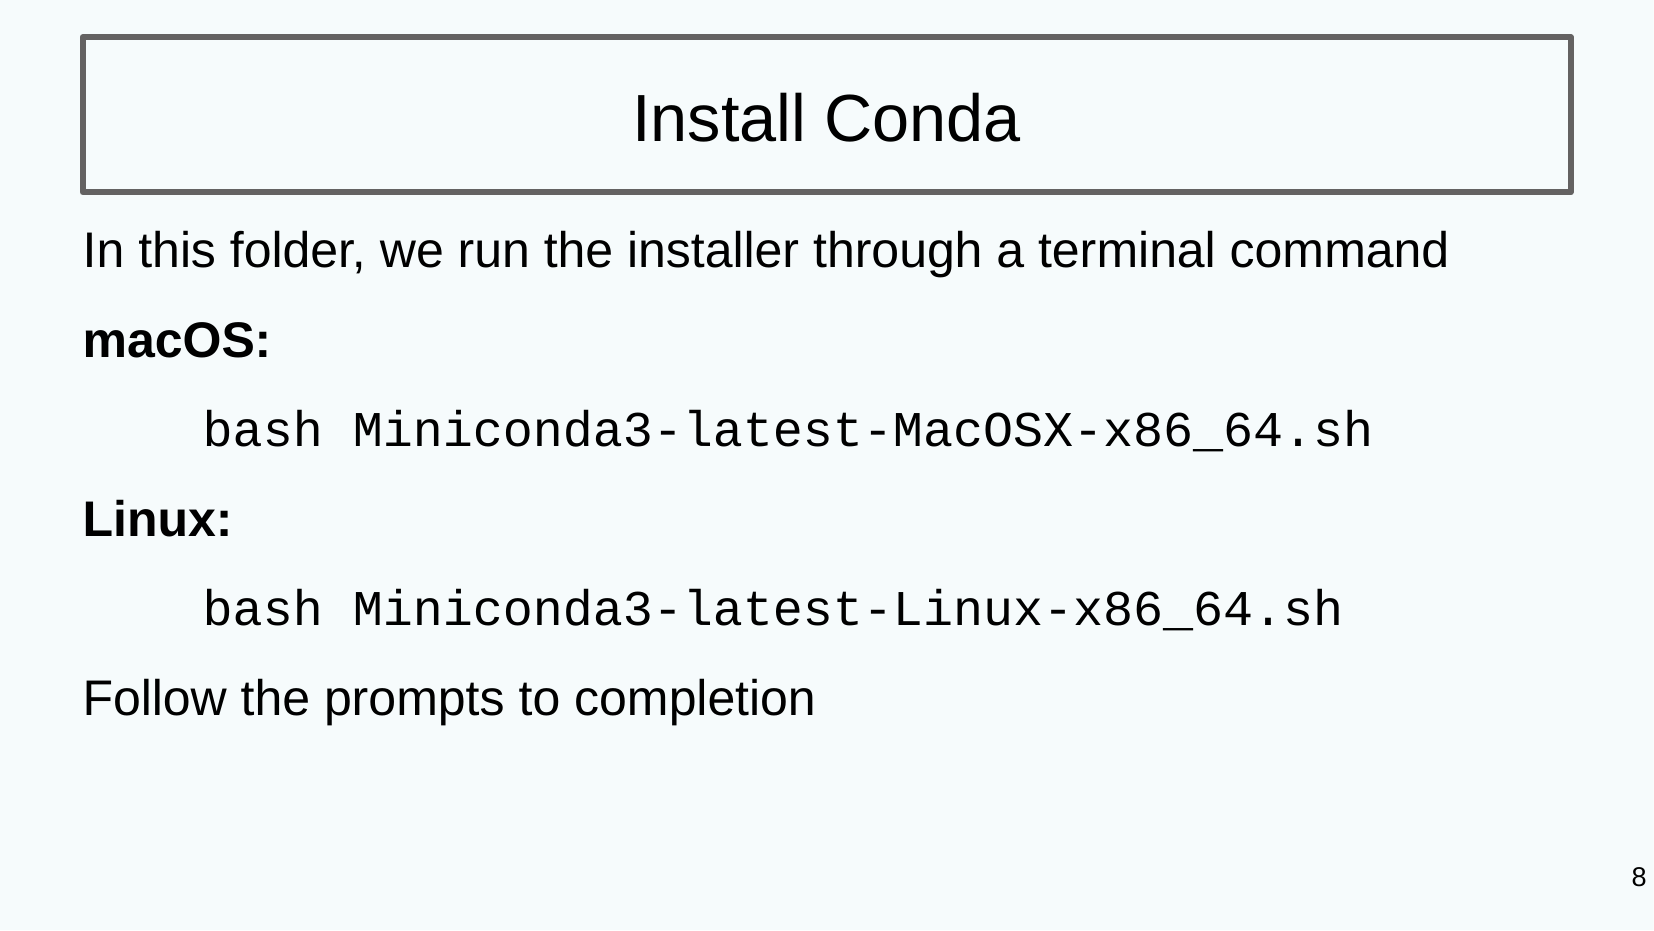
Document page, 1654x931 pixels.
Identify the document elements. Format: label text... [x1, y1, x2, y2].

text_box In this folder, we run the installer through a terminal command macOS: bash Miniconda3-latest-MacOSX-x86_64.sh Linux: bash Miniconda3-latest-Linux-x86_64.sh Follow the prompts to completion [82, 217, 1571, 757]
text_box Install Conda [82, 37, 1571, 193]
slide_number <number> [1547, 859, 1647, 931]
